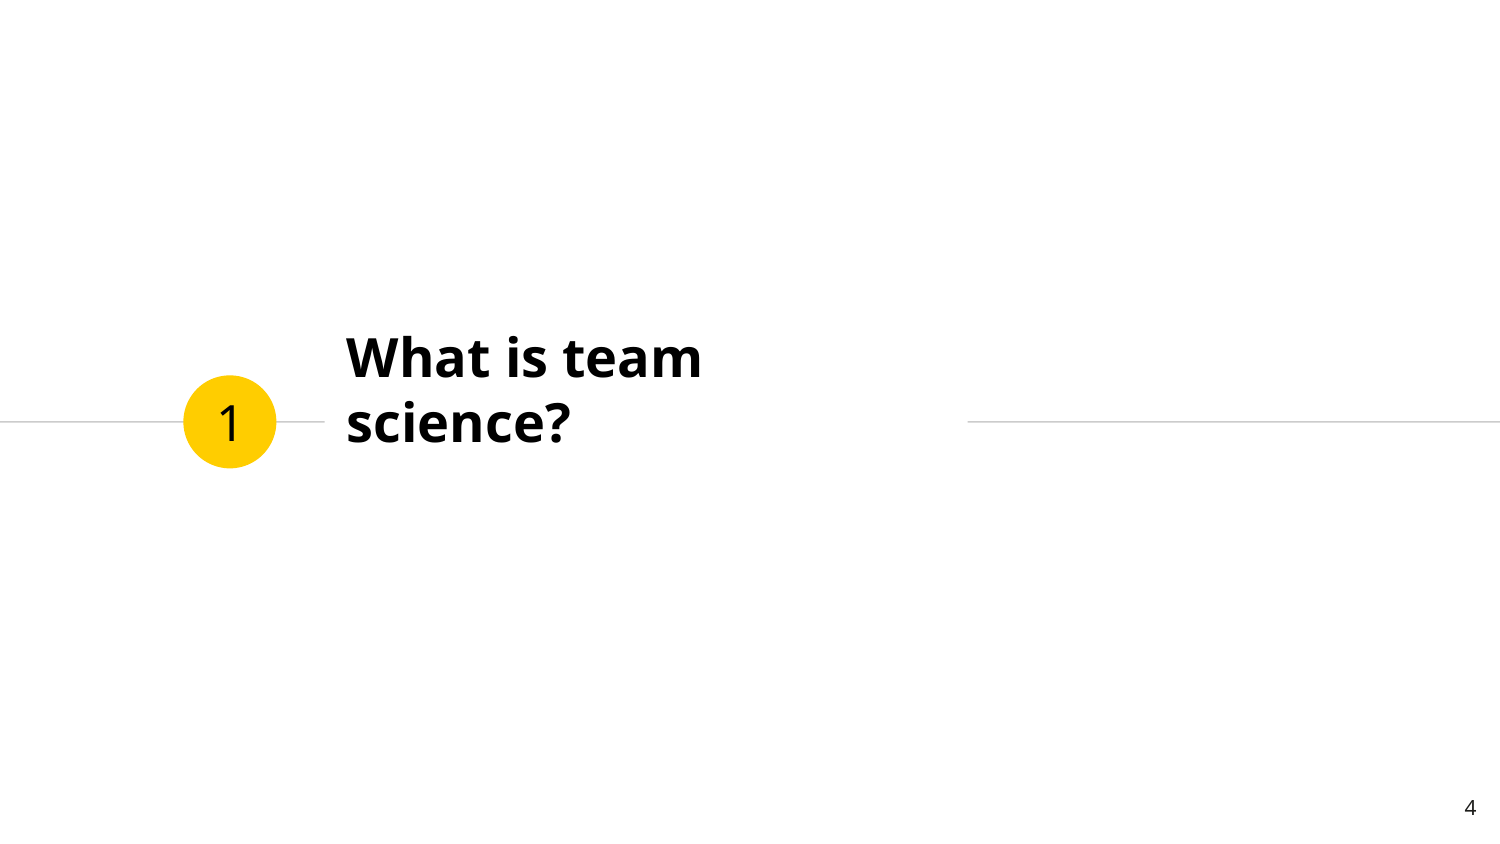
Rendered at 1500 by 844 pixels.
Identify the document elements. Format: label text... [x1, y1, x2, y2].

slide_number 1 [1401, 779, 1492, 844]
text_box 1 [186, 375, 276, 468]
title What is team science? [331, 277, 954, 469]
